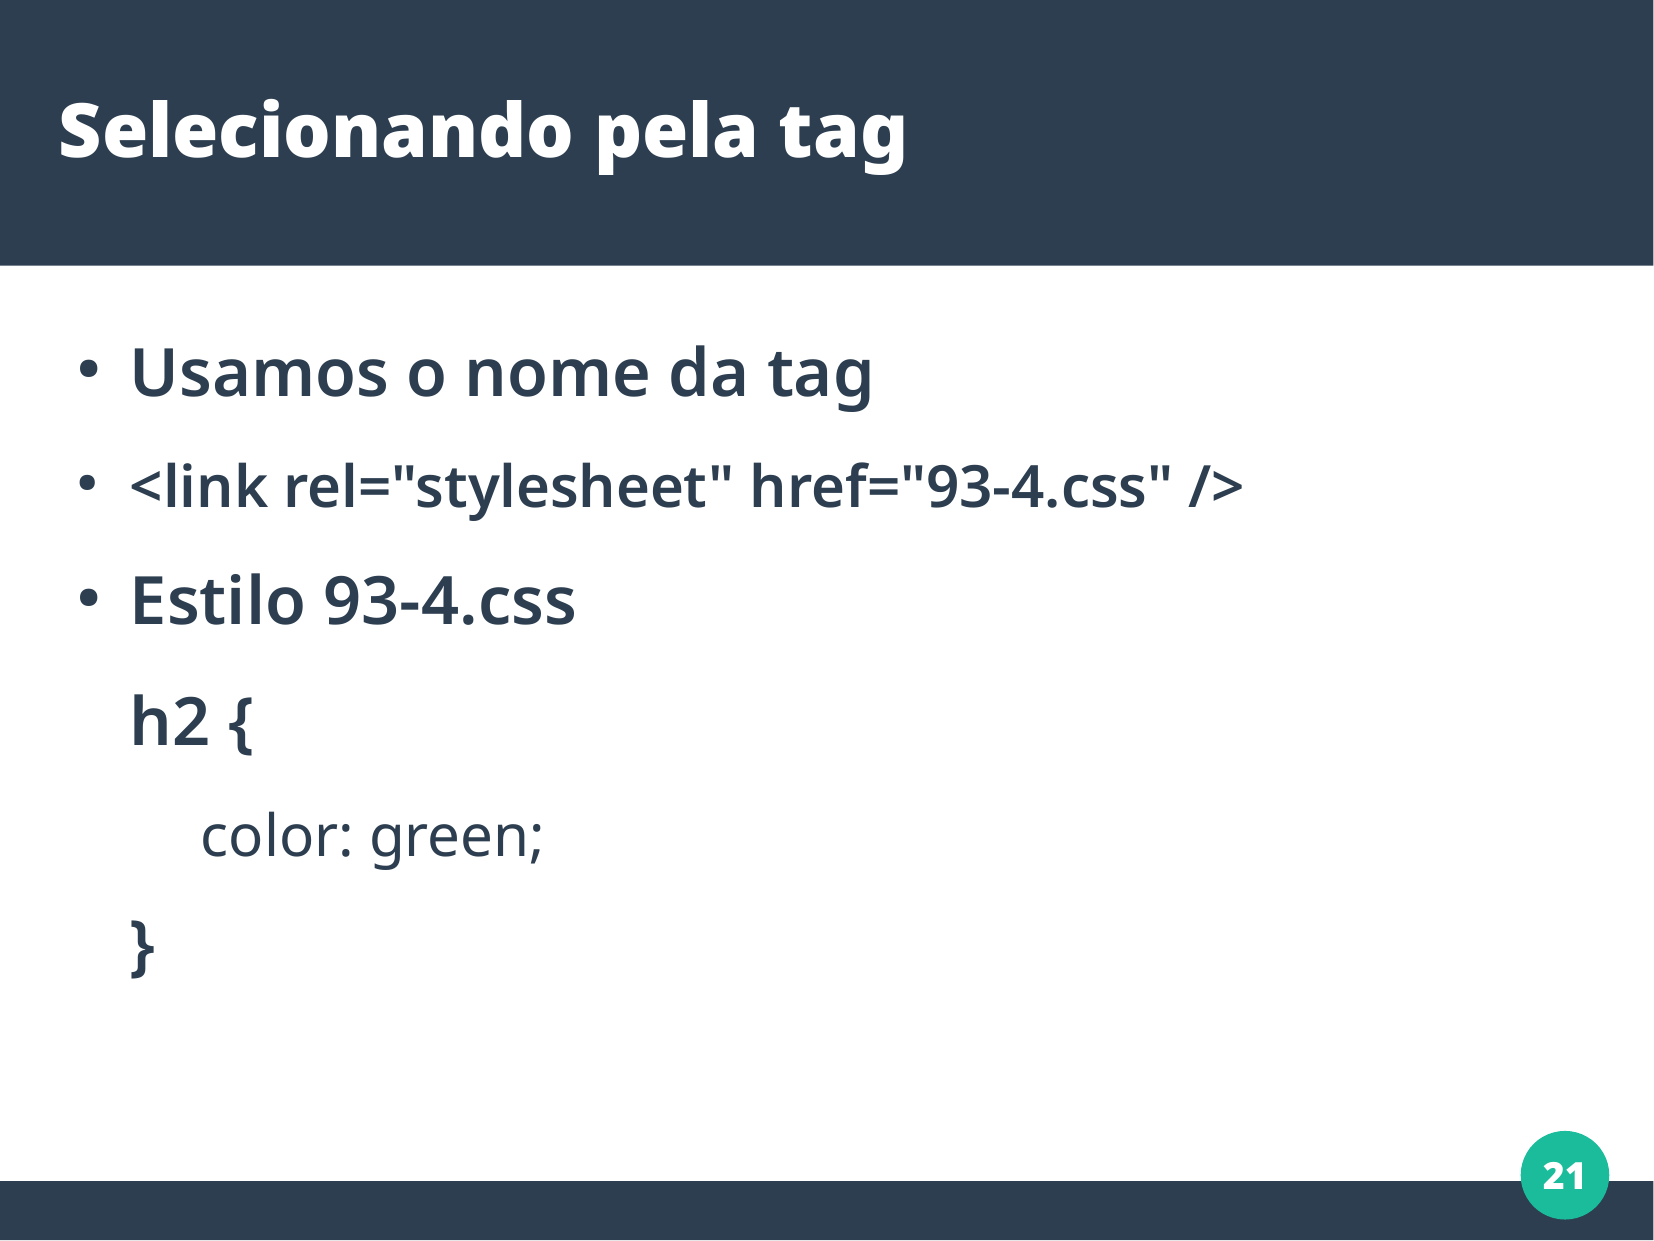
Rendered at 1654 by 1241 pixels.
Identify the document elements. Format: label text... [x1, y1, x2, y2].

list Usamos o nome da tag <link rel="stylesheet" href="93-4.css" /> Estilo 93-4.css h2 { color: green; } [59, 324, 1595, 1152]
title Selecionando pela tag [59, 49, 1595, 207]
